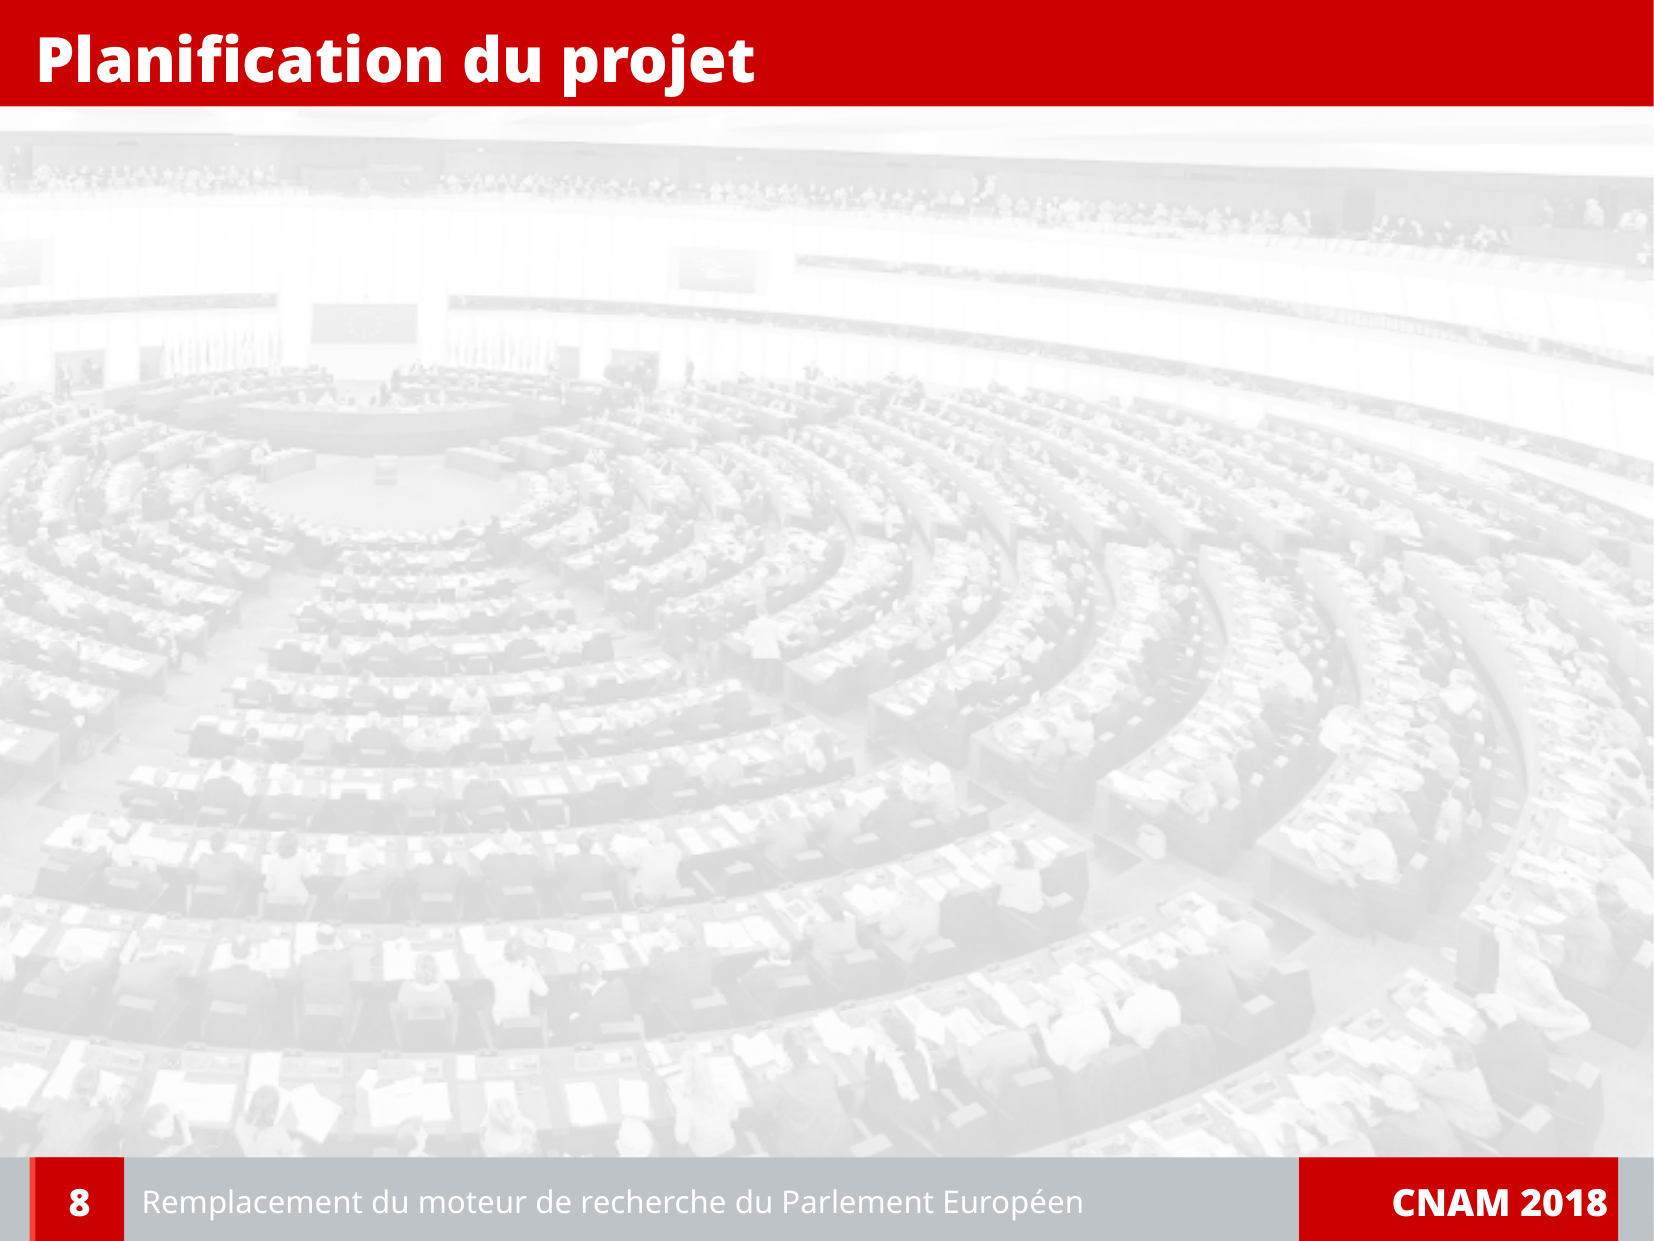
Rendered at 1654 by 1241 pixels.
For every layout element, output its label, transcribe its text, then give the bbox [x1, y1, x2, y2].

picture [0, 107, 1654, 1157]
title Planification du projet [35, 0, 1571, 101]
